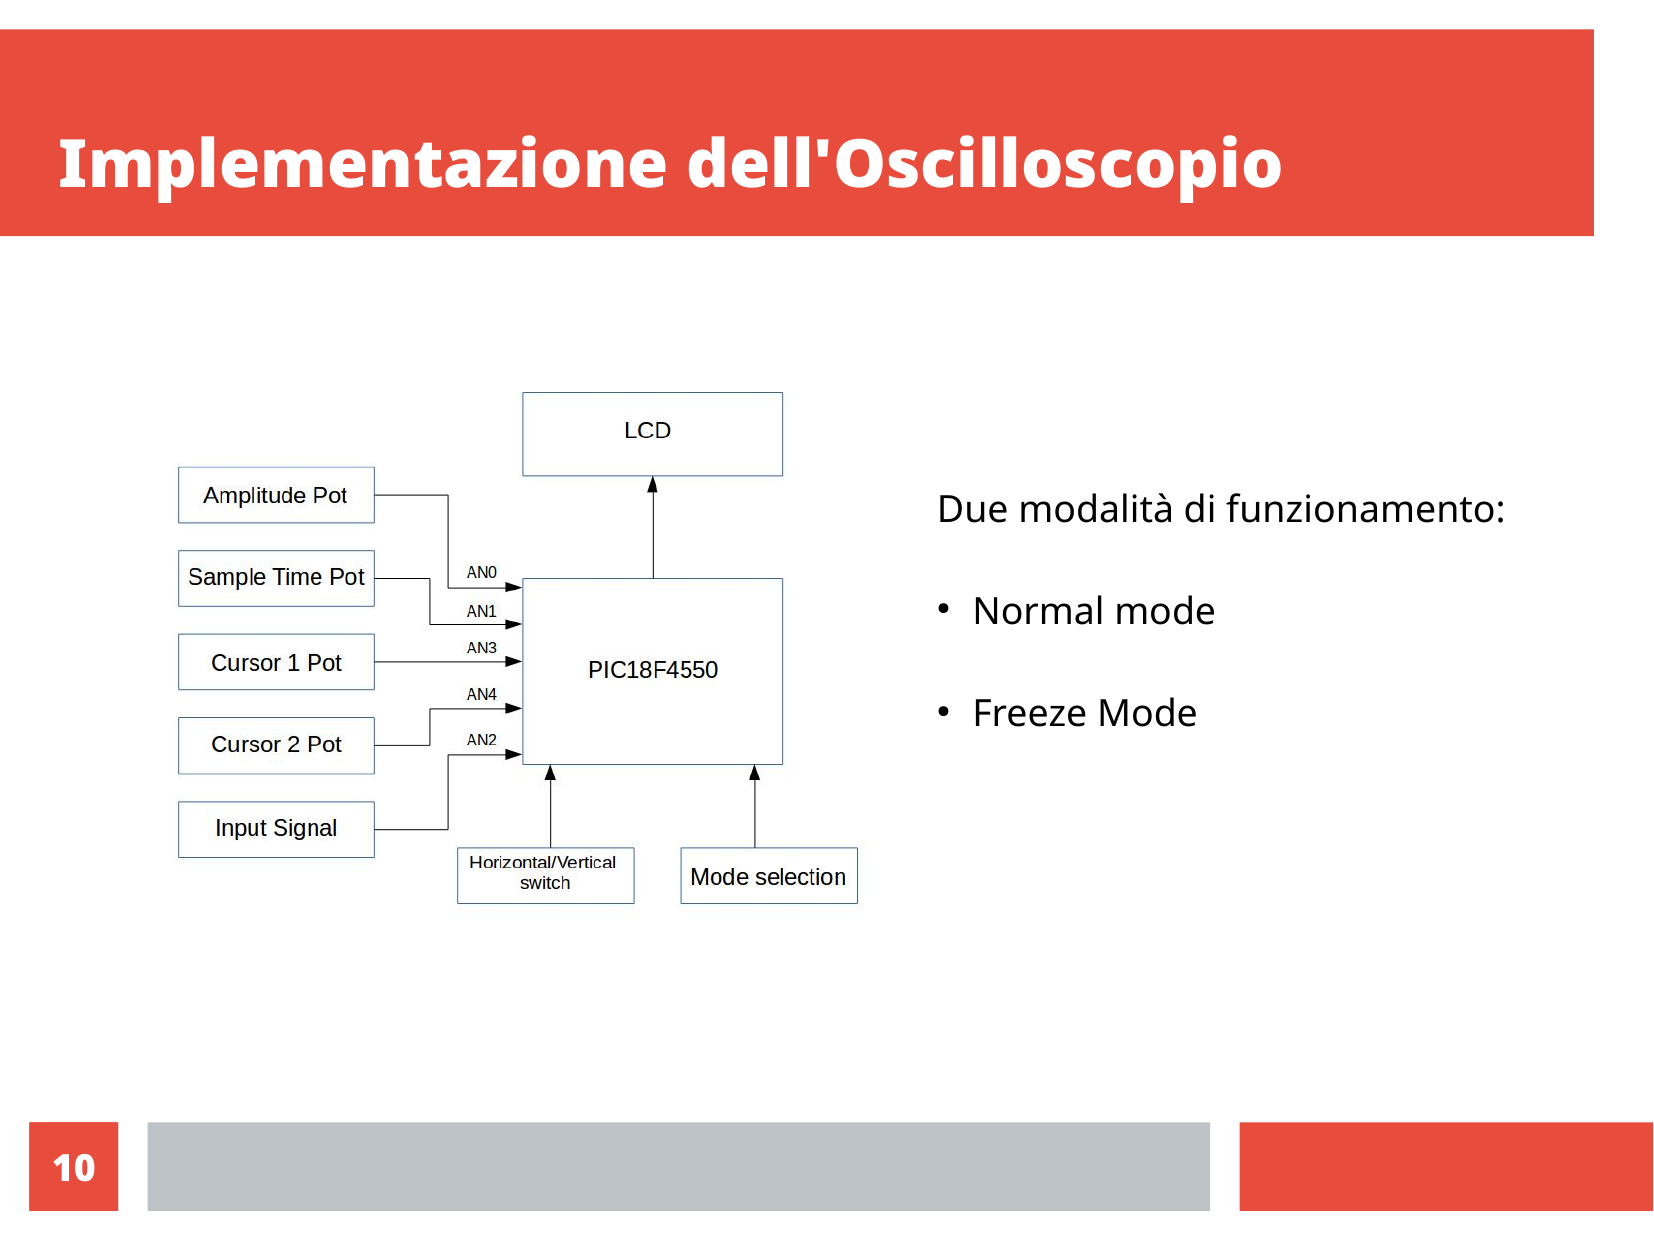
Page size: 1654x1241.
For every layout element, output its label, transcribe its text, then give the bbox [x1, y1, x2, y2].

picture [66, 252, 1091, 1021]
text_box Due modalità di funzionamento: Normal mode Freeze Mode [922, 475, 1578, 755]
title Implementazione dell'Oscilloscopio [58, 59, 1594, 207]
